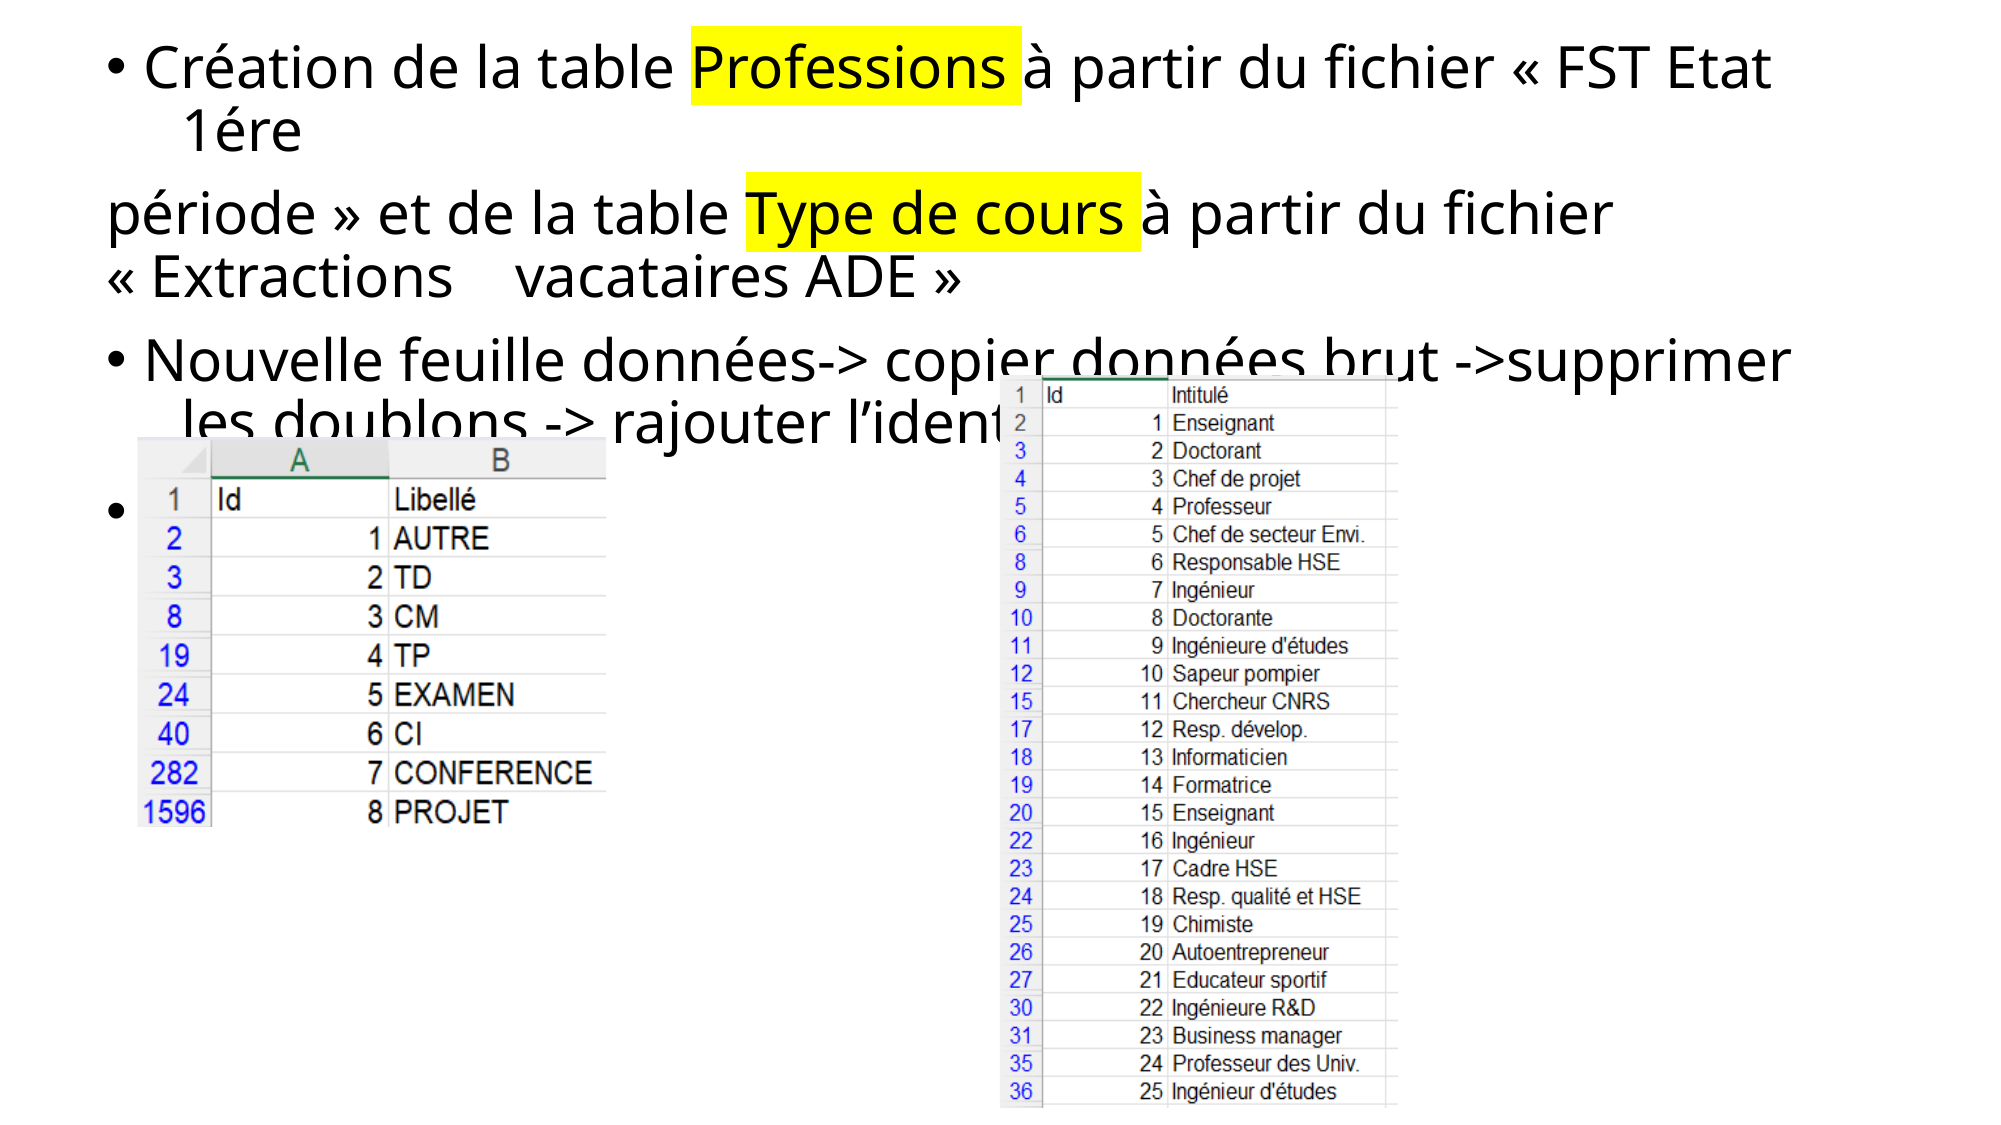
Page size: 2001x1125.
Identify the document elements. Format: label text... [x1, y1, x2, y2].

picture [999, 375, 1399, 1108]
picture [137, 437, 607, 827]
list Création de la table Professions à partir du fichier « FST Etat 1ére période » et de la table Type de cours à partir du fichier « Extractions vacataires ADE » Nouvelle feuille données-> copier données brut ->supprimer les doublons -> rajouter l’identifiant [91, 30, 1863, 1014]
